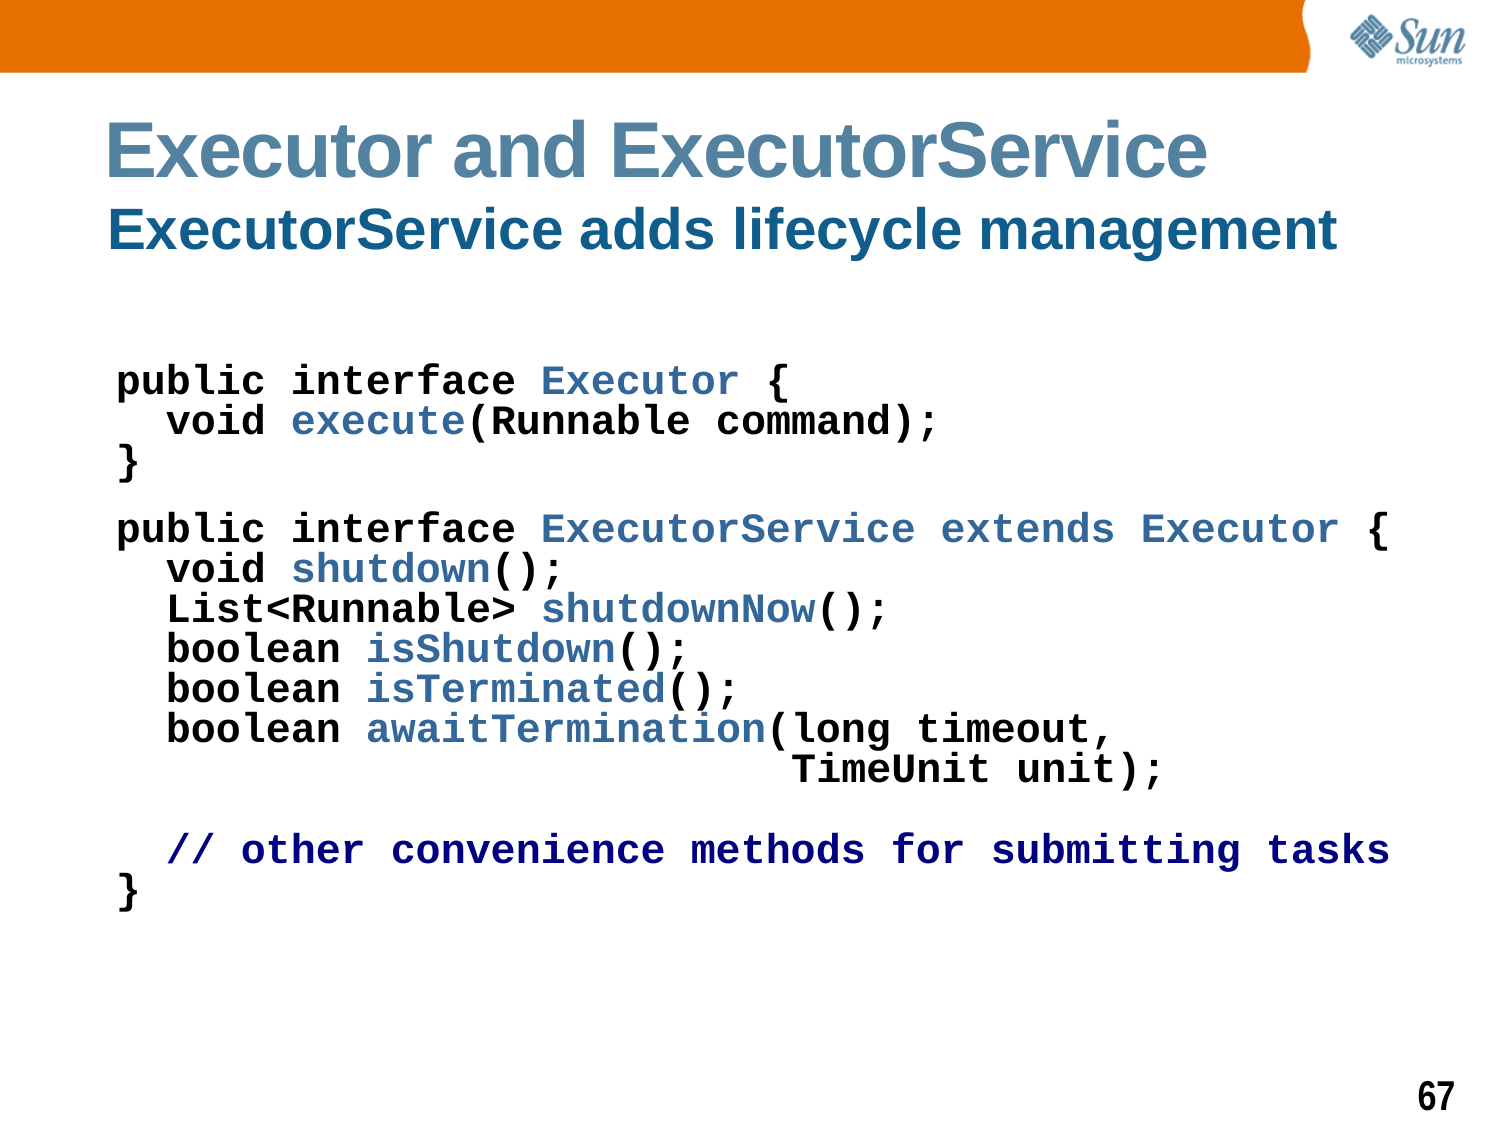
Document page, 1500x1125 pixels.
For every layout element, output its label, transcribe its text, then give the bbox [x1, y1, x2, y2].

title Executor and ExecutorService [104, 114, 1395, 302]
picture [0, 0, 1500, 75]
list public interface Executor { void execute(Runnable command); } public interface ExecutorService extends Executor { void shutdown(); List<Runnable> shutdownNow(); boolean isShutdown(); boolean isTerminated(); boolean awaitTermination(long timeout, TimeUnit unit); // other convenience methods for submitting tasks } [115, 322, 1421, 1125]
text_box ExecutorService adds lifecycle management [107, 197, 1383, 287]
